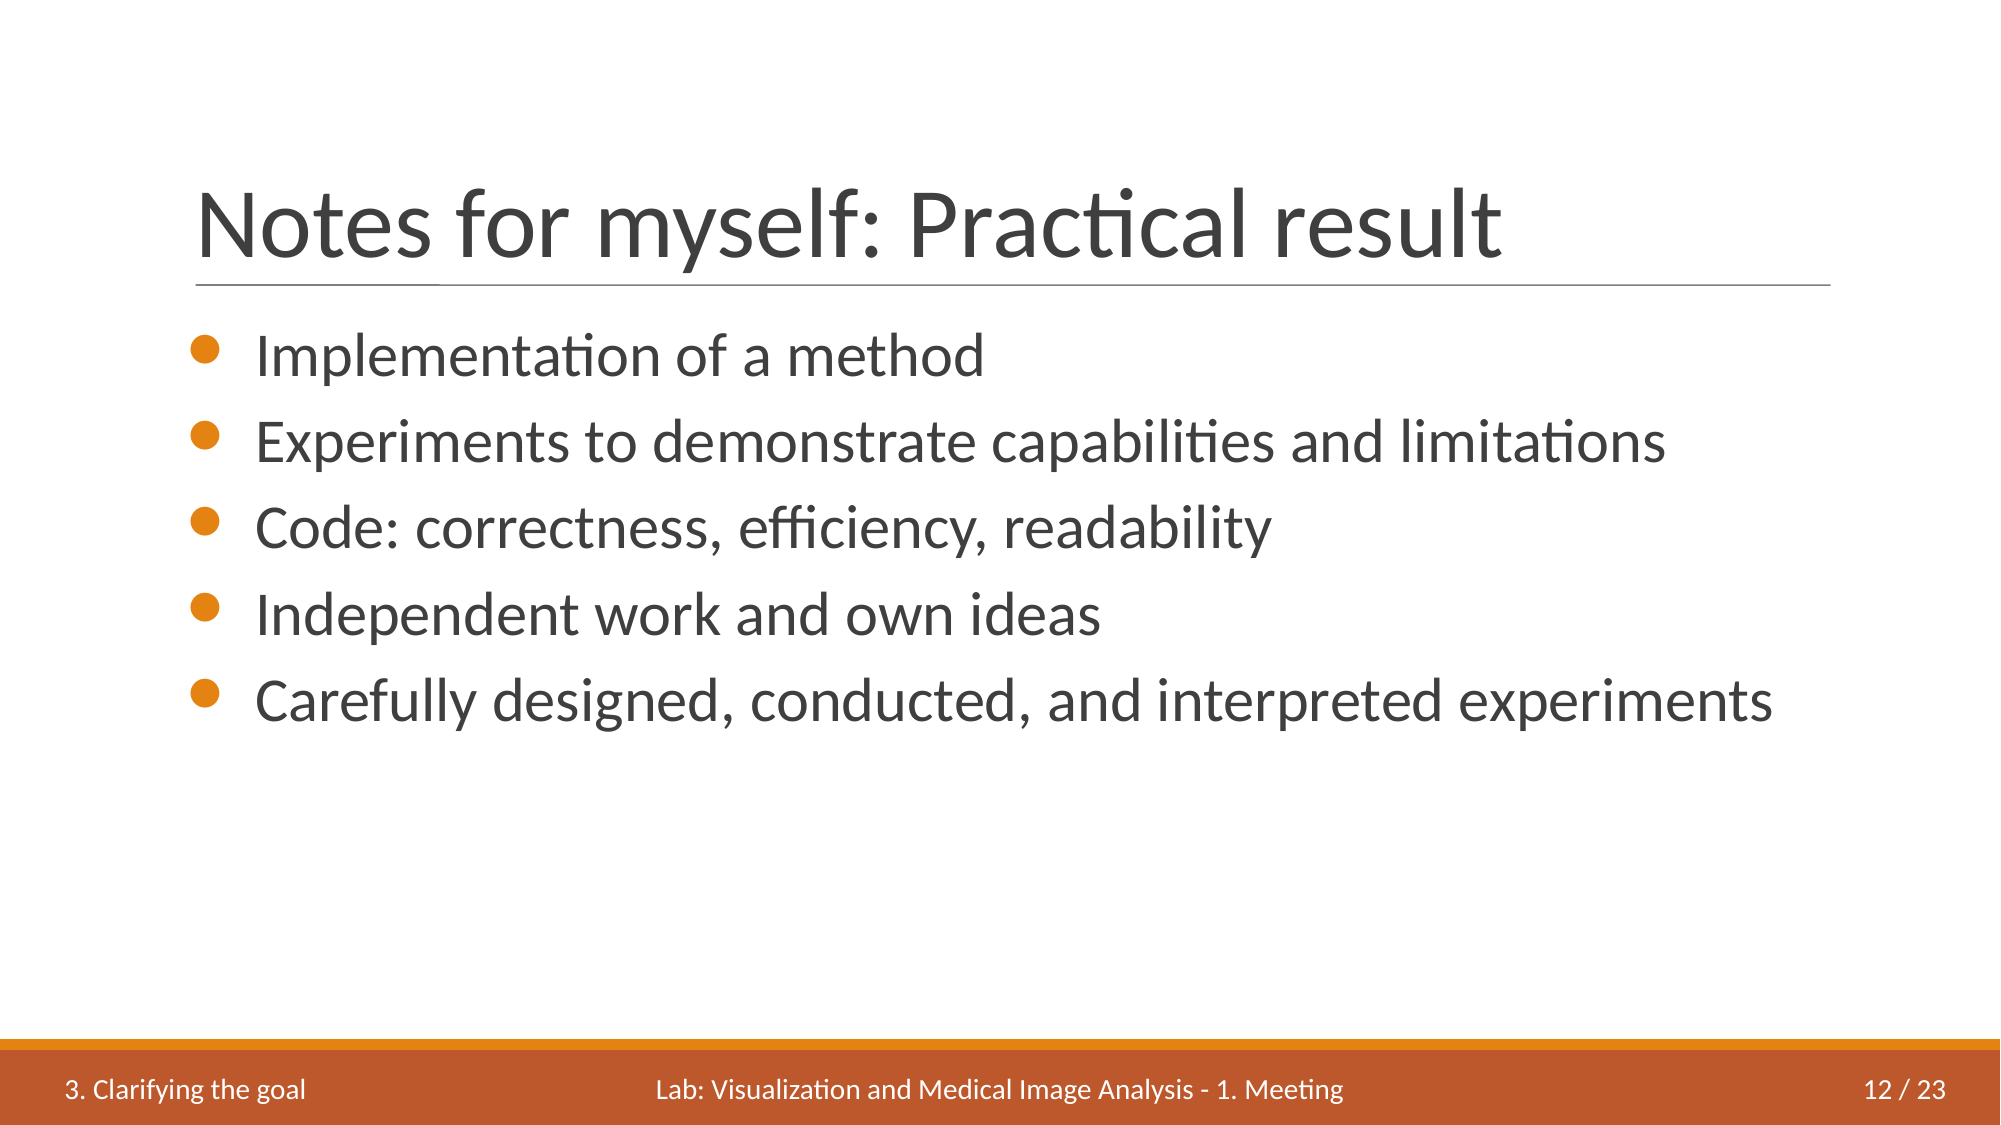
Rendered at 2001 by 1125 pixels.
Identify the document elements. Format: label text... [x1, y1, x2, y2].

title Notes for myself: Practical result [180, 47, 1830, 285]
slide_number 1 / 23 [1741, 753, 1962, 1125]
list Implementation of a method Experiments to demonstrate capabilities and limitations Code: correctness, efficiency, readability Independent work and own ideas Carefully designed, conducted, and interpreted experiments [180, 302, 1830, 941]
slide_number 3. Clarifying the goal [49, 753, 356, 1125]
slide_number Lab: Visualization and Medical Image Analysis - 1. Meeting [552, 753, 1448, 1125]
